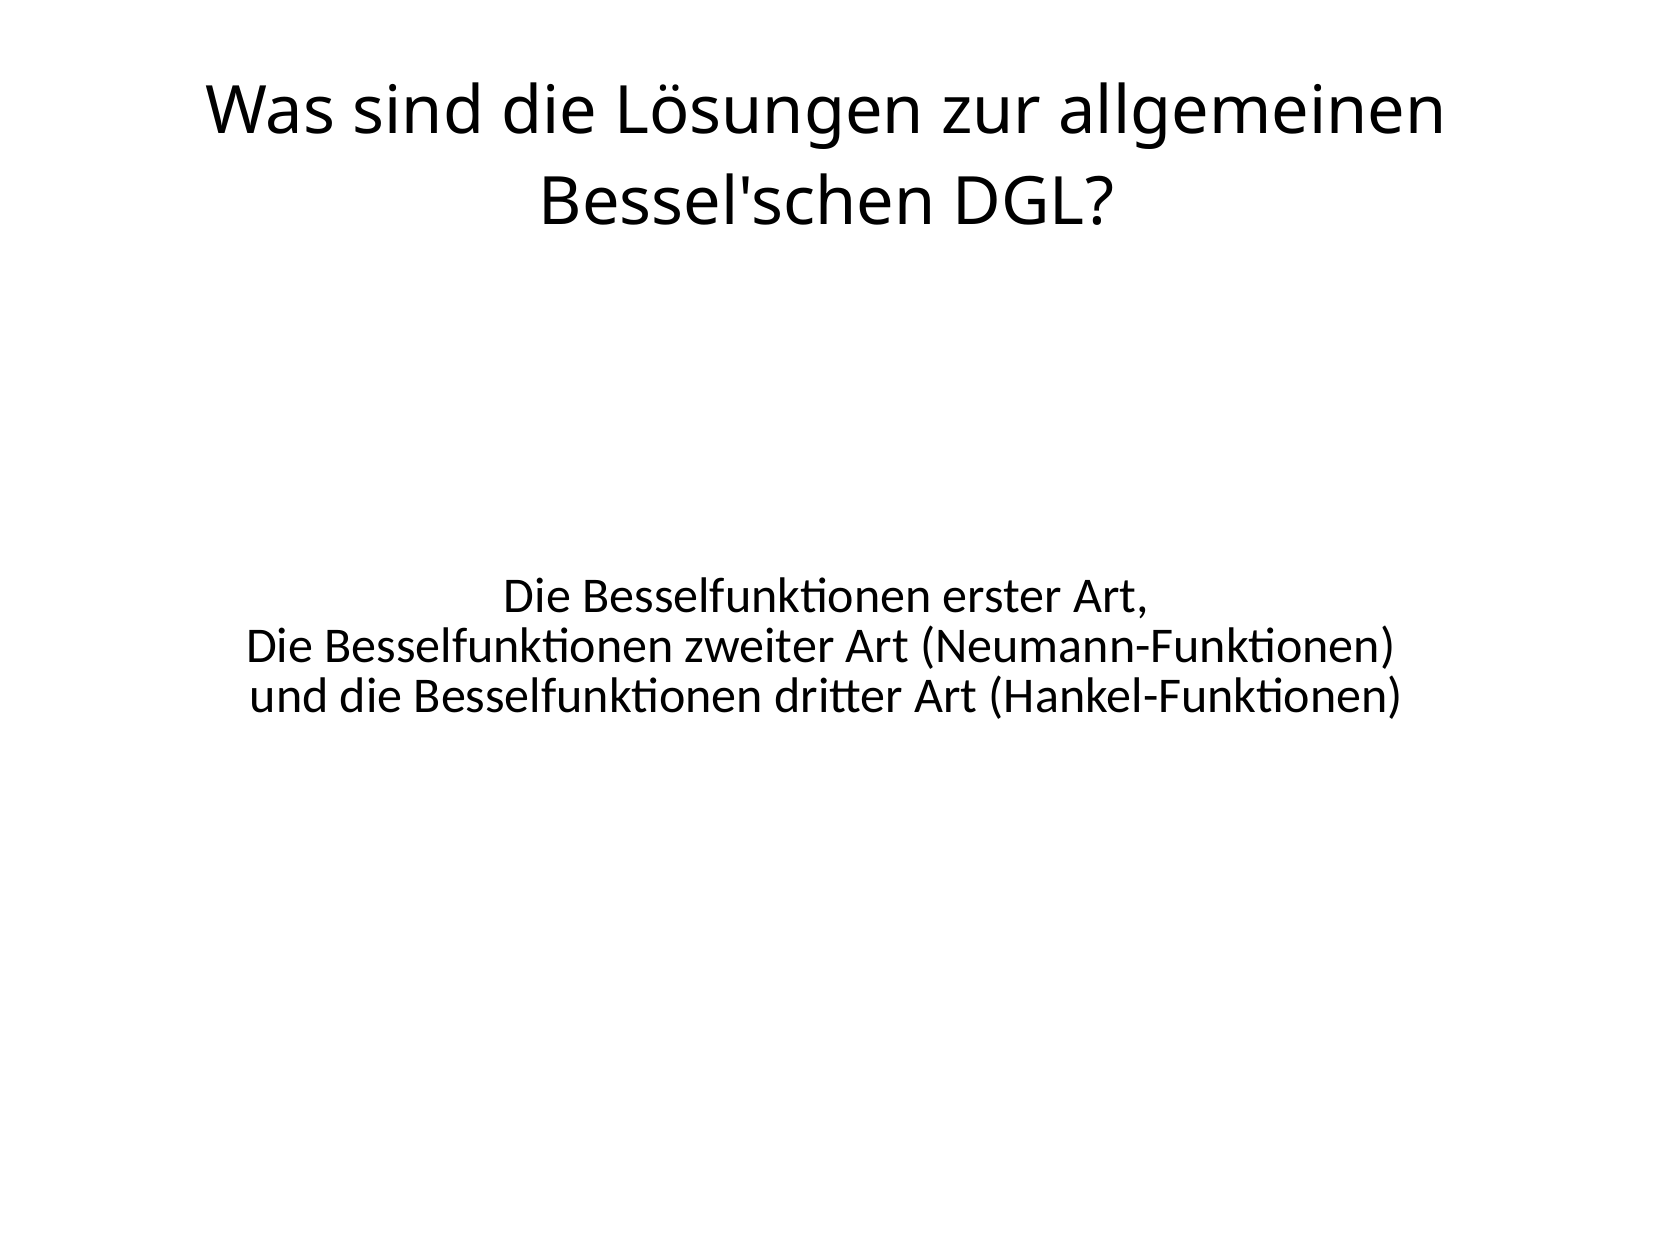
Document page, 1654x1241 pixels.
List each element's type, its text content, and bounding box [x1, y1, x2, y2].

subtitle Die Besselfunktionen erster Art, Die Besselfunktionen zweiter Art (Neumann-Funktionen) und die Besselfunktionen dritter Art (Hankel-Funktionen) [82, 290, 1571, 1010]
title Was sind die Lösungen zur allgemeinen Bessel'schen DGL? [82, 49, 1571, 257]
